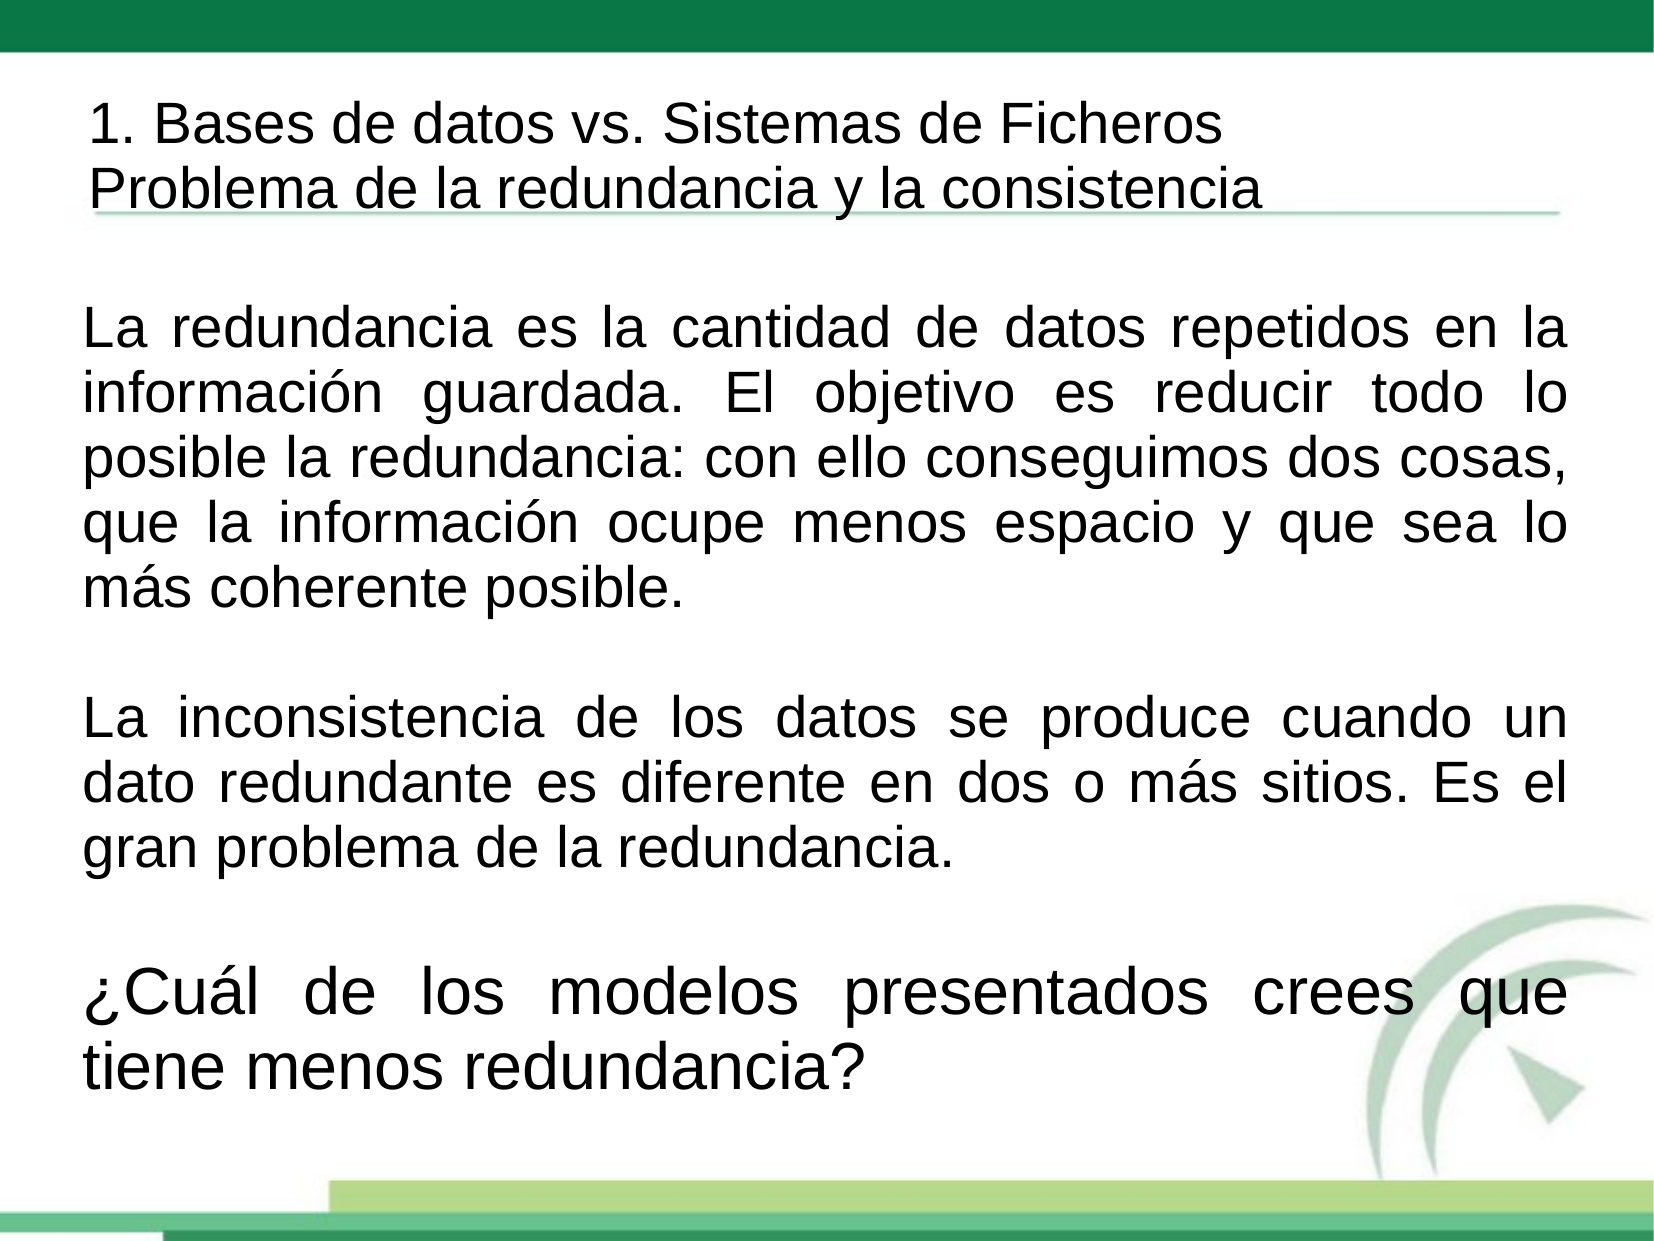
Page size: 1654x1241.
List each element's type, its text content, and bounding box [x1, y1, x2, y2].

subtitle La redundancia es la cantidad de datos repetidos en la información guardada. El objetivo es reducir todo lo posible la redundancia: con ello conseguimos dos cosas, que la información ocupe menos espacio y que sea lo más coherente posible. La inconsistencia de los datos se produce cuando un dato redundante es diferente en dos o más sitios. Es el gran problema de la redundancia. ¿Cuál de los modelos presentados crees que tiene menos redundancia? [82, 290, 1571, 1109]
title 1. Bases de datos vs. Sistemas de Ficheros Problema de la redundancia y la consistencia [88, 60, 1577, 253]
picture [0, 0, 1654, 1241]
